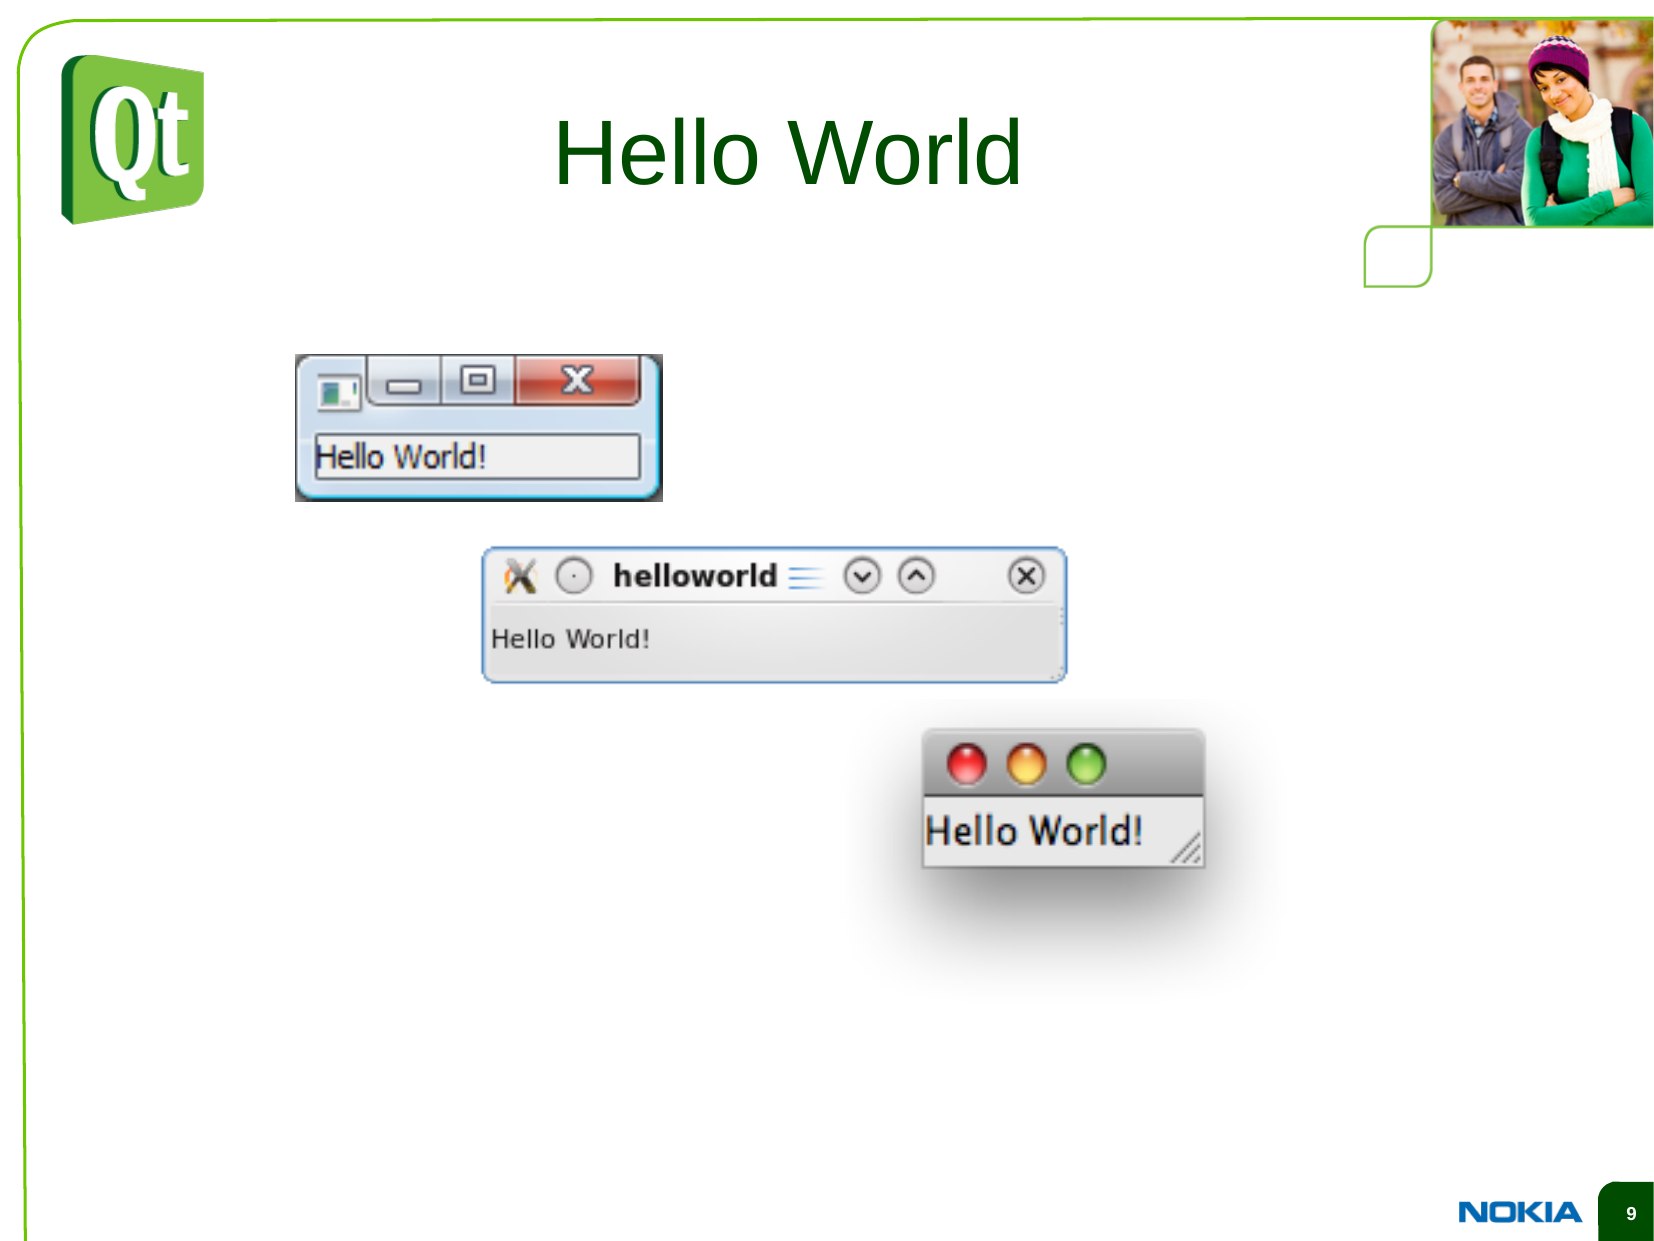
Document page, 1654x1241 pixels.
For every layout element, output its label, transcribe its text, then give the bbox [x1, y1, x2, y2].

picture [61, 55, 204, 225]
picture [837, 699, 1369, 1047]
picture [1363, 18, 1654, 288]
picture [475, 540, 1073, 689]
picture [1459, 1201, 1583, 1223]
picture [295, 354, 663, 502]
title Hello World [251, 49, 1327, 257]
